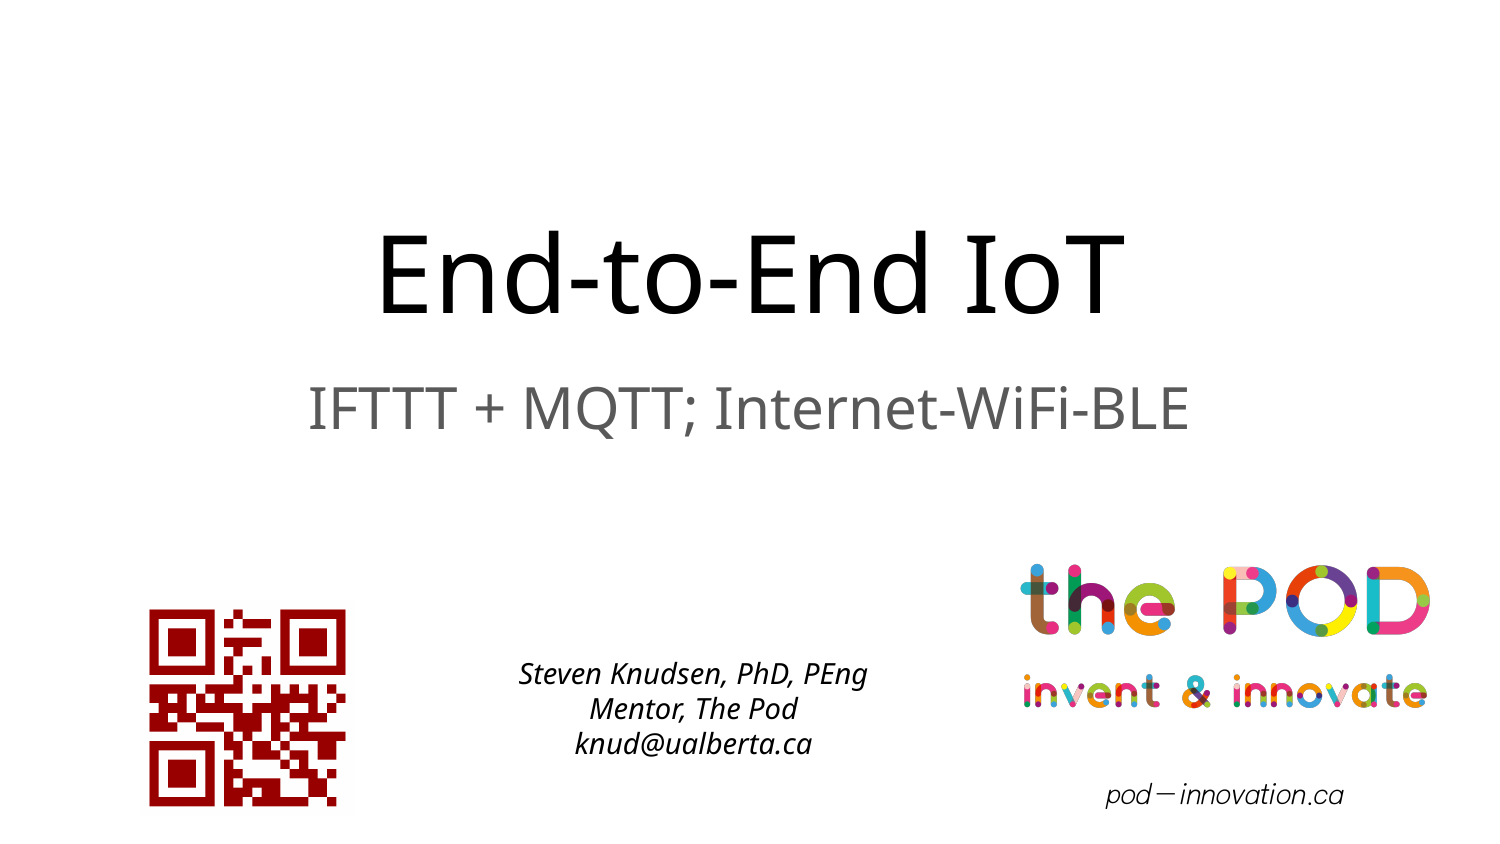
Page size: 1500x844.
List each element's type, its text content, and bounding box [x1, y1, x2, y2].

title End-to-End IoT [51, 162, 1449, 351]
picture [140, 600, 355, 816]
subtitle IFTTT + MQTT; Internet-WiFi-BLE [51, 356, 1449, 487]
picture [1013, 544, 1437, 816]
text_box Steven Knudsen, PhD, PEng Mentor, The Pod knud@ualberta.ca [416, 640, 971, 776]
